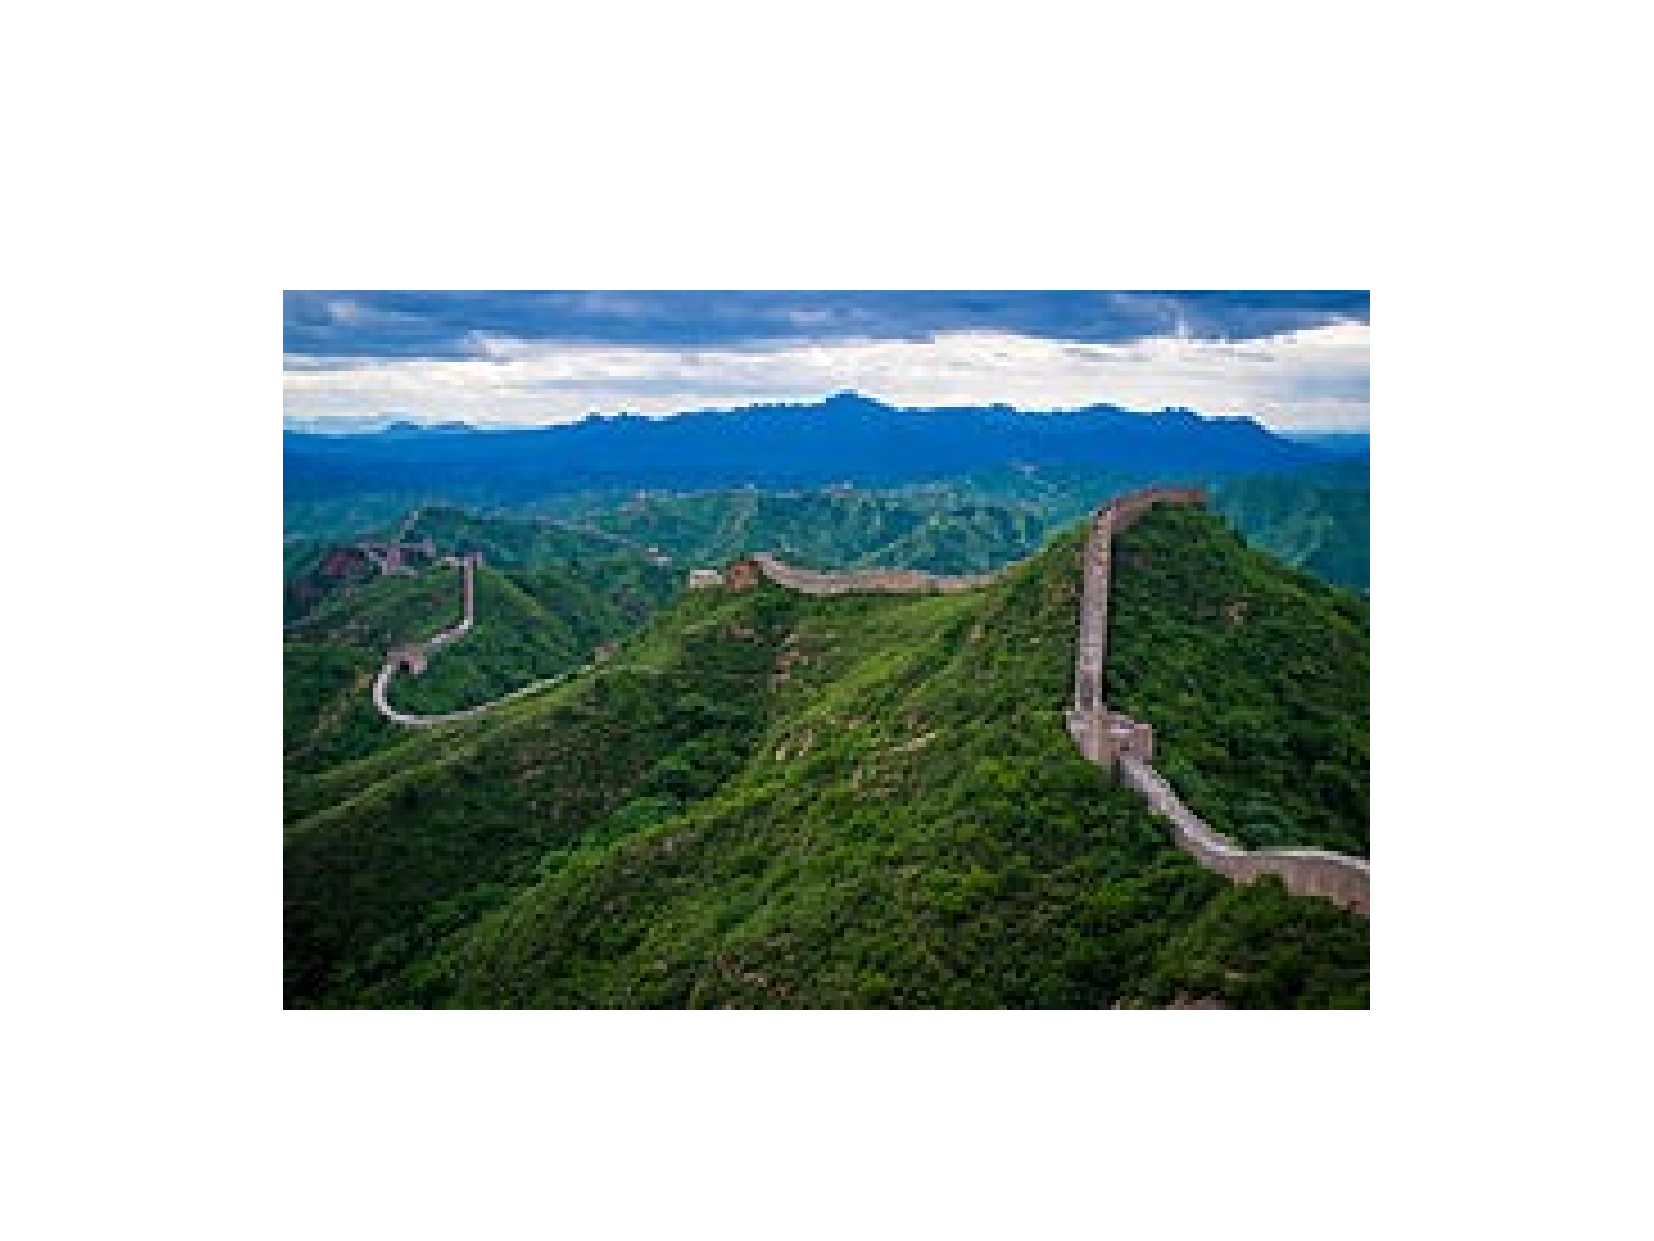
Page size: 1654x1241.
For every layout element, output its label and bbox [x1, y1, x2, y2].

picture [1361, 472, 1370, 479]
picture [283, 290, 1370, 1010]
